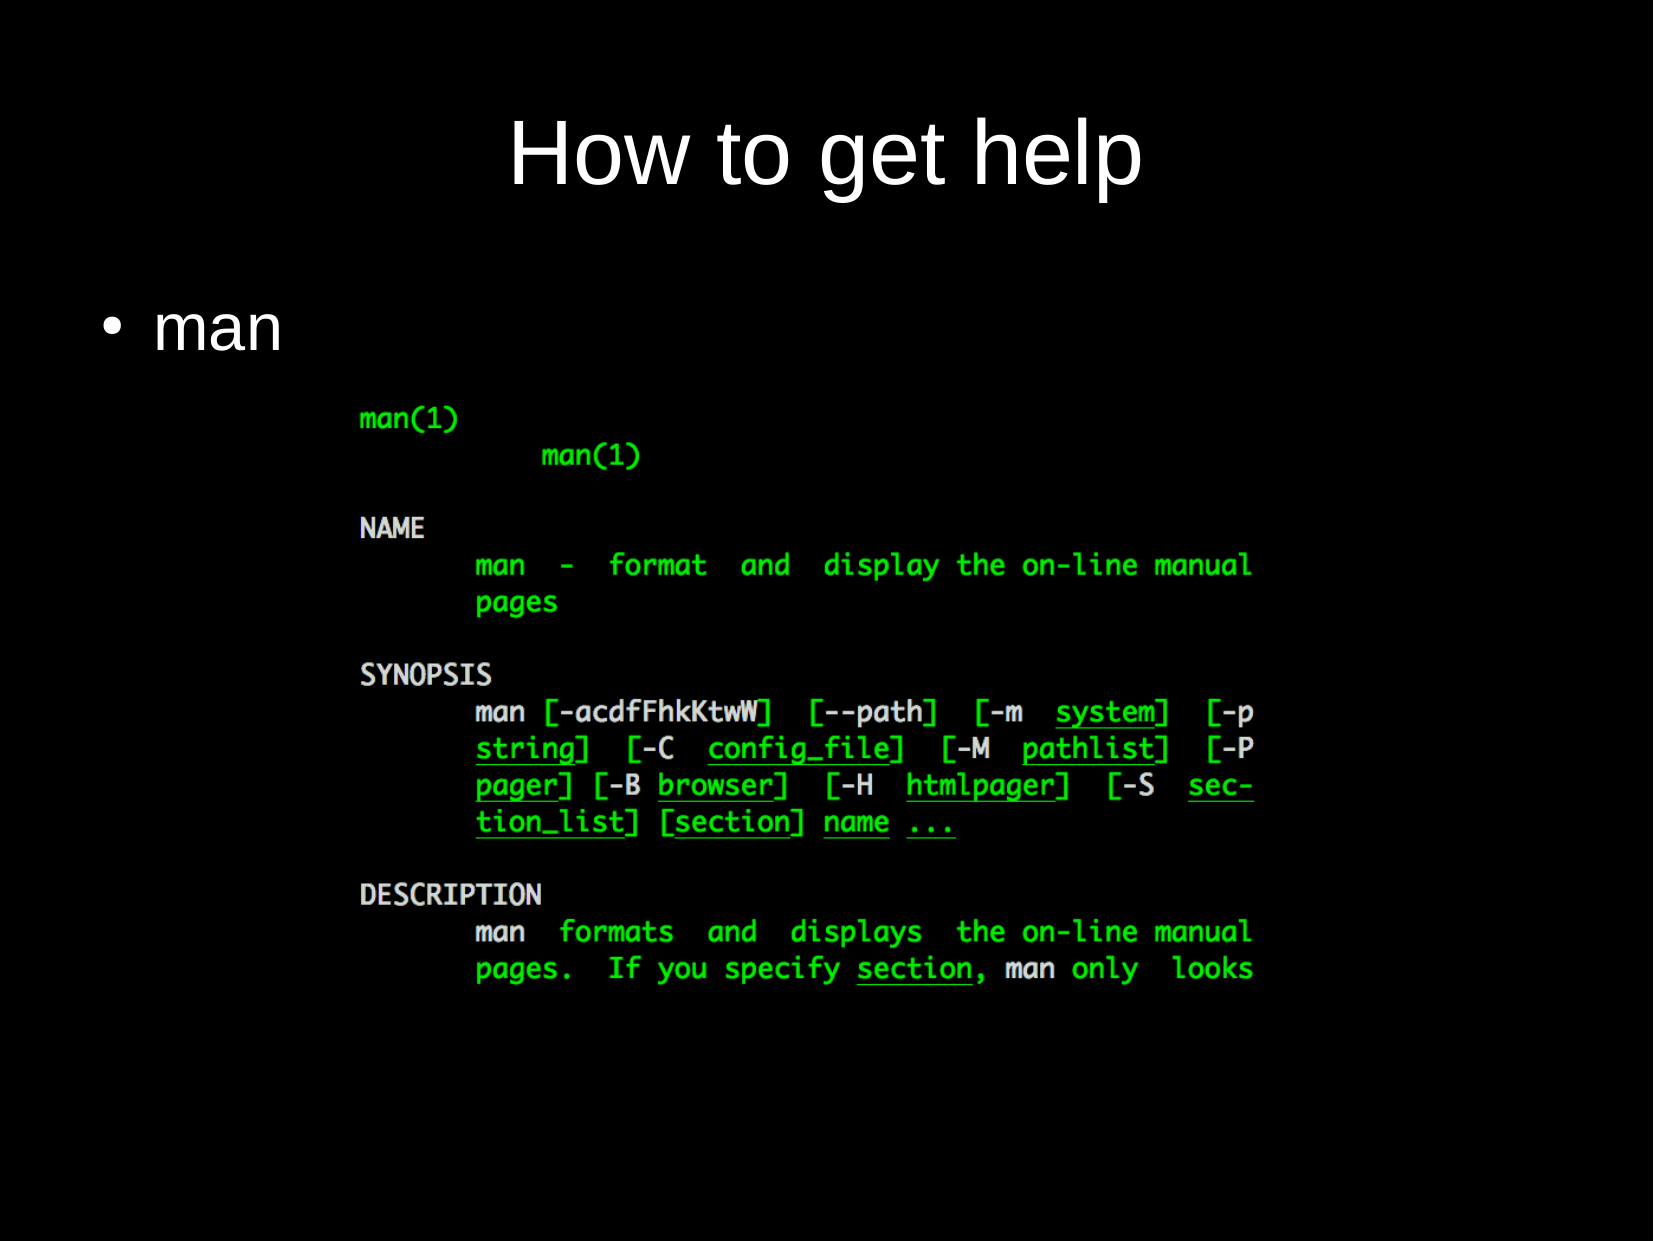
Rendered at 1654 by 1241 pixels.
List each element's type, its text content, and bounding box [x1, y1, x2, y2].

picture [354, 401, 1317, 991]
title How to get help [82, 49, 1571, 257]
list man [82, 290, 1538, 1010]
